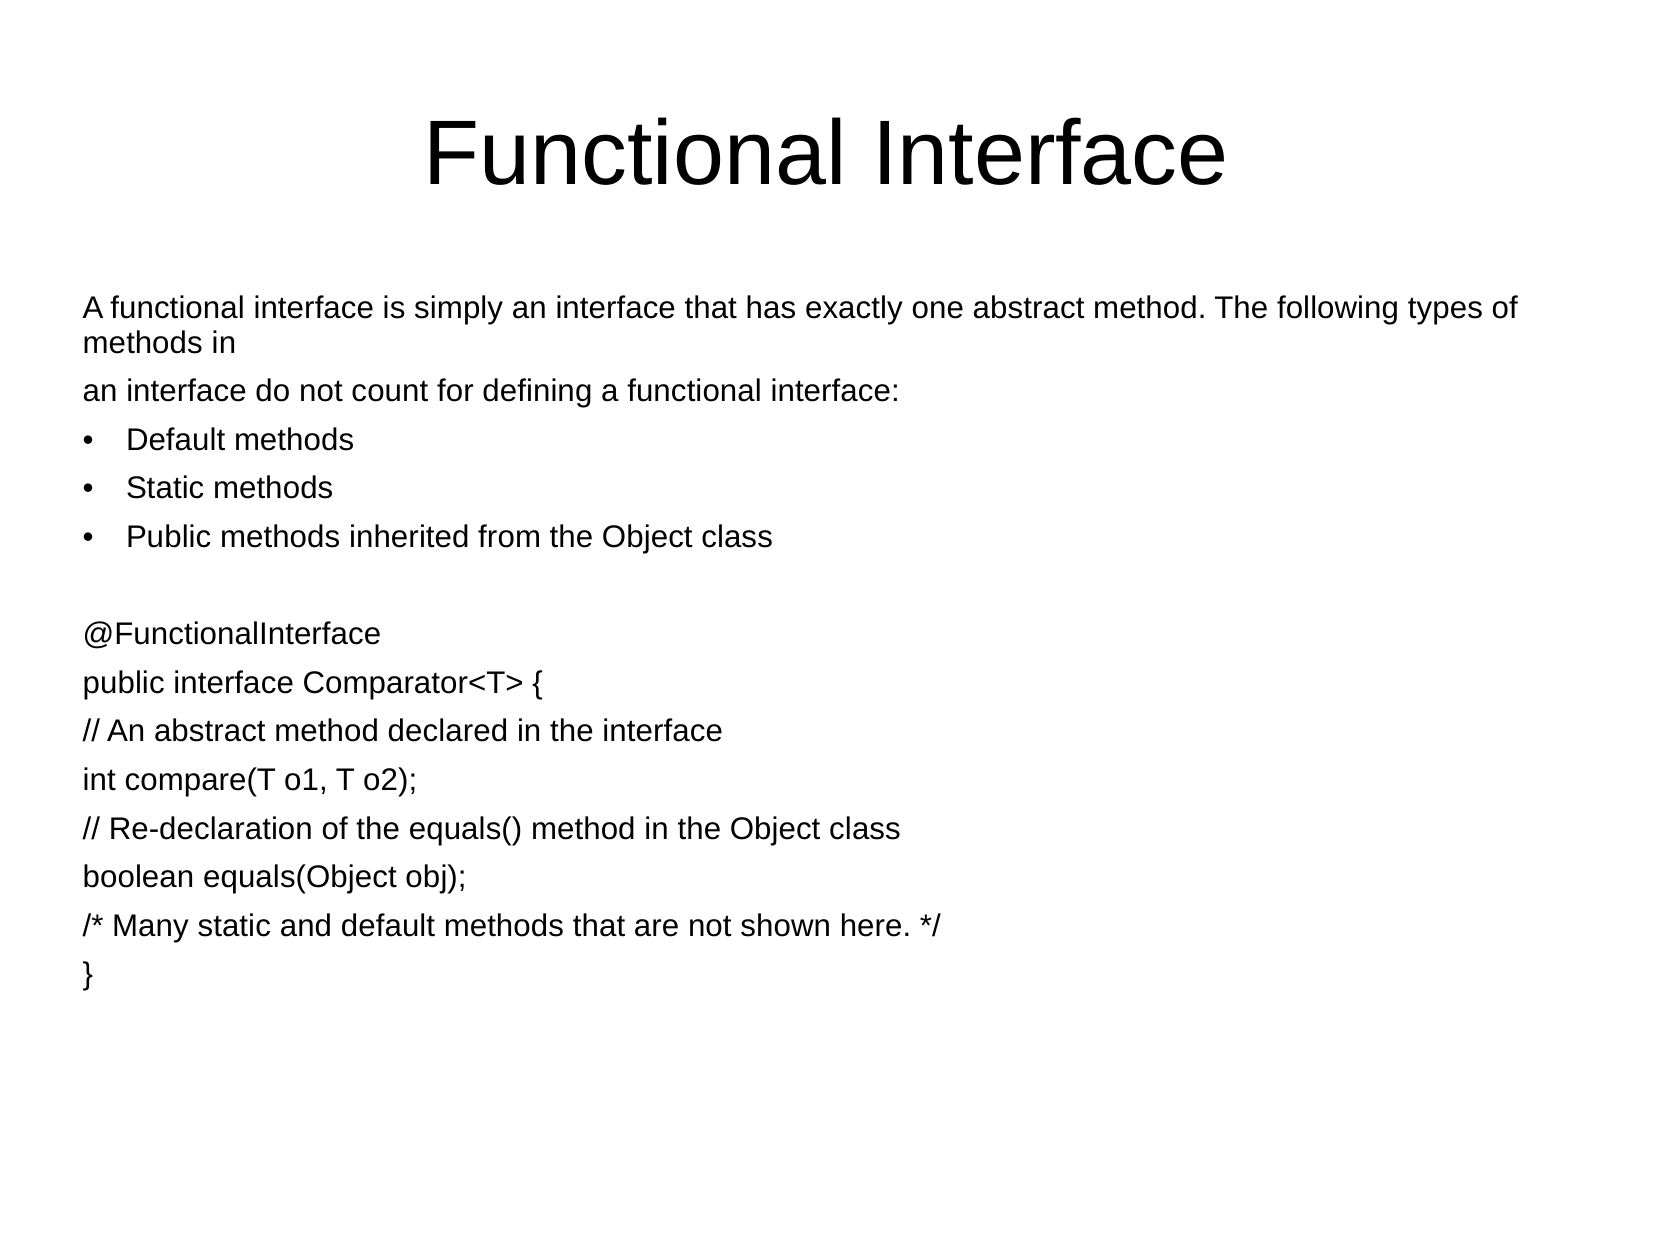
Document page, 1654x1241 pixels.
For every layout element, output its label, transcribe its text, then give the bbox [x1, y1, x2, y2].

list A functional interface is simply an interface that has exactly one abstract method. The following types of methods in an interface do not count for defining a functional interface: • Default methods • Static methods • Public methods inherited from the Object class @FunctionalInterface public interface Comparator<T> { // An abstract method declared in the interface int compare(T o1, T o2); // Re-declaration of the equals() method in the Object class boolean equals(Object obj); /* Many static and default methods that are not shown here. */ } [82, 290, 1571, 1010]
title Functional Interface [82, 49, 1571, 257]
